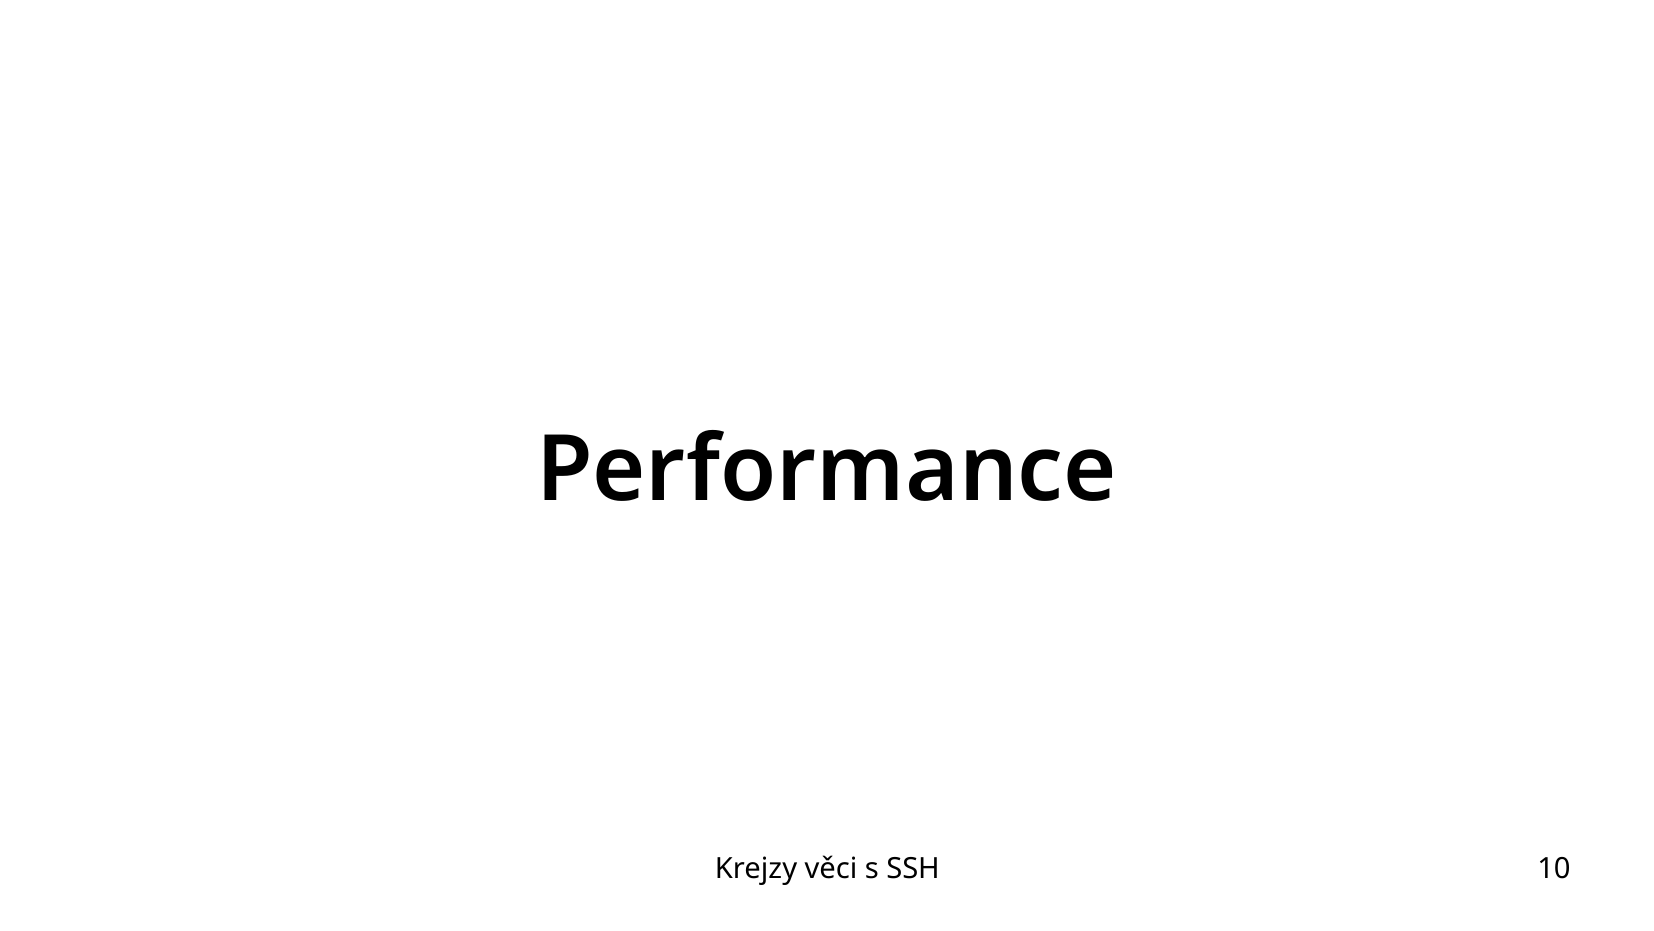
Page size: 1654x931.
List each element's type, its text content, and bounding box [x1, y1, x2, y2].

title Performance [82, 387, 1571, 543]
